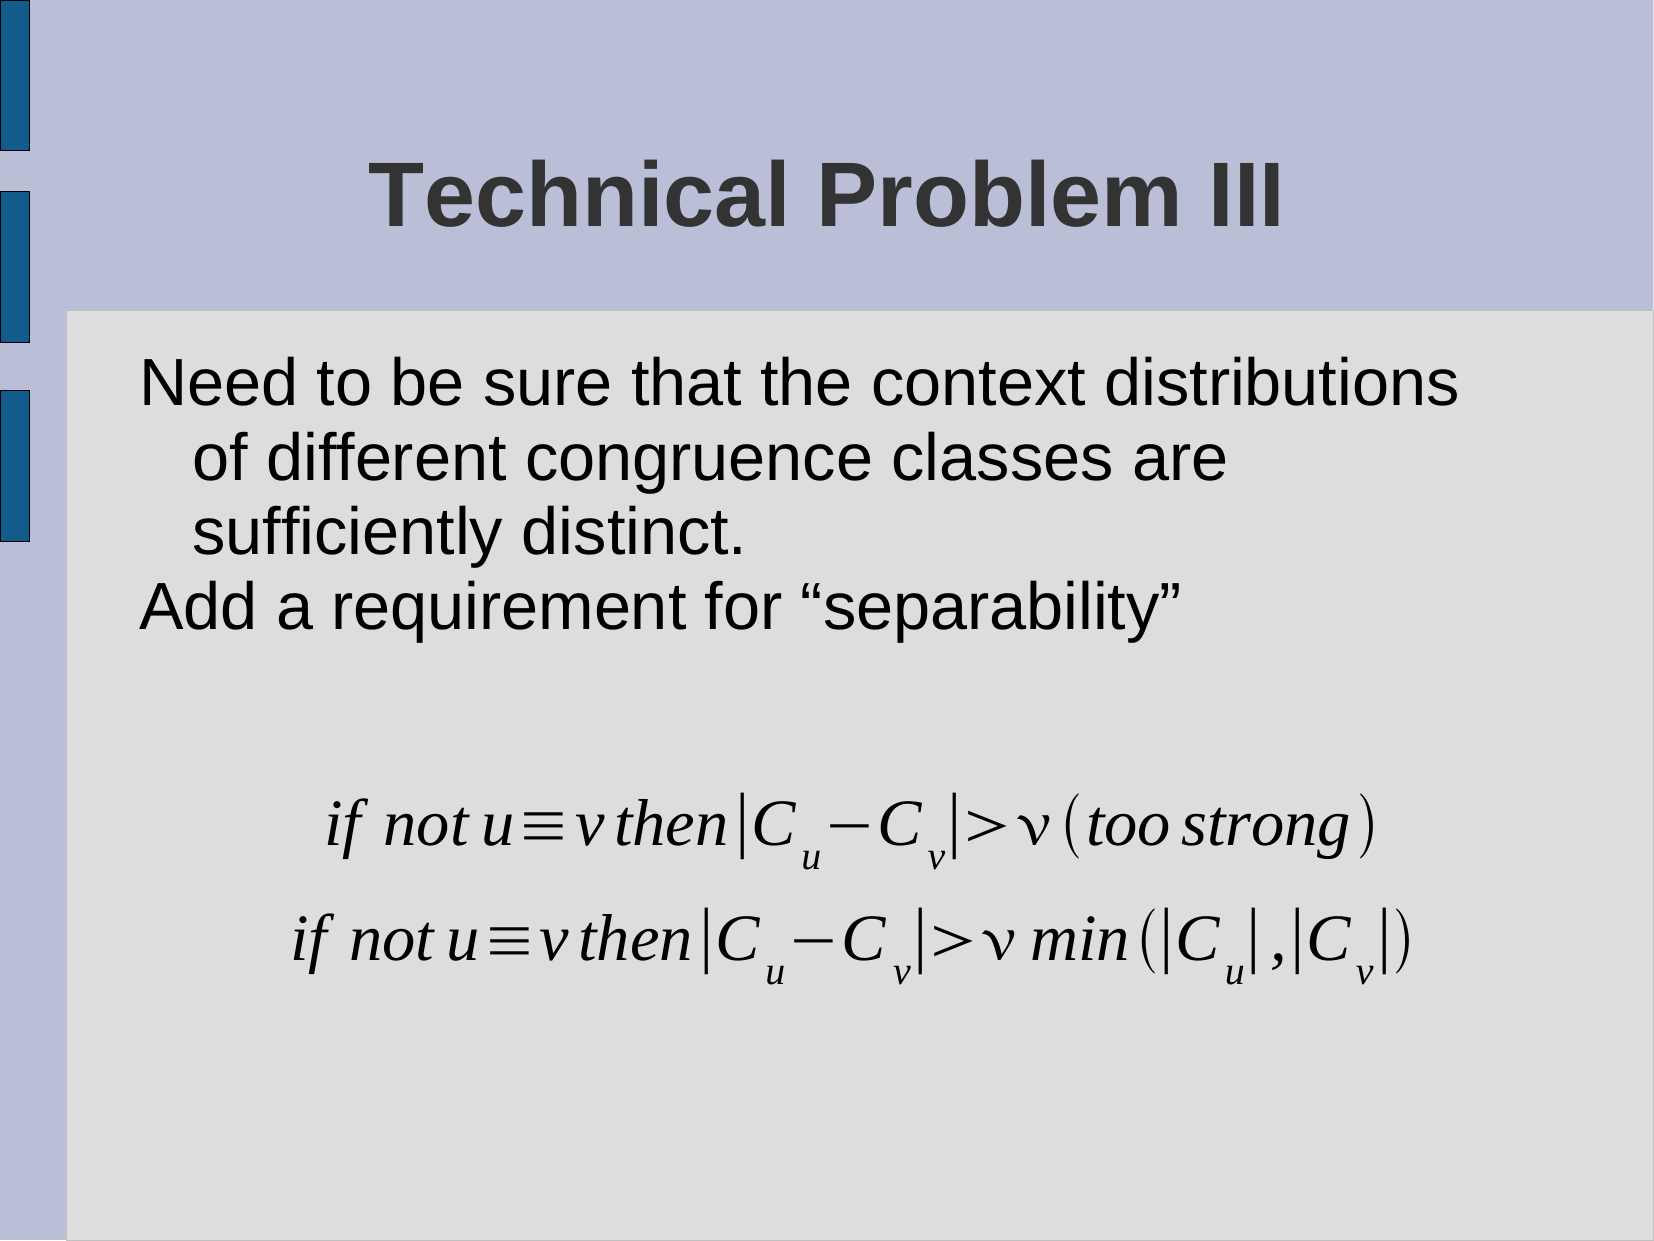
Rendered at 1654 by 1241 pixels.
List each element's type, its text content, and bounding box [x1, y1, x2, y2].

title Technical Problem III [121, 91, 1534, 299]
chart [284, 770, 1420, 996]
list Need to be sure that the context distributions of different congruence classes are sufficiently distinct. Add a requirement for “separability” [121, 344, 1534, 1127]
